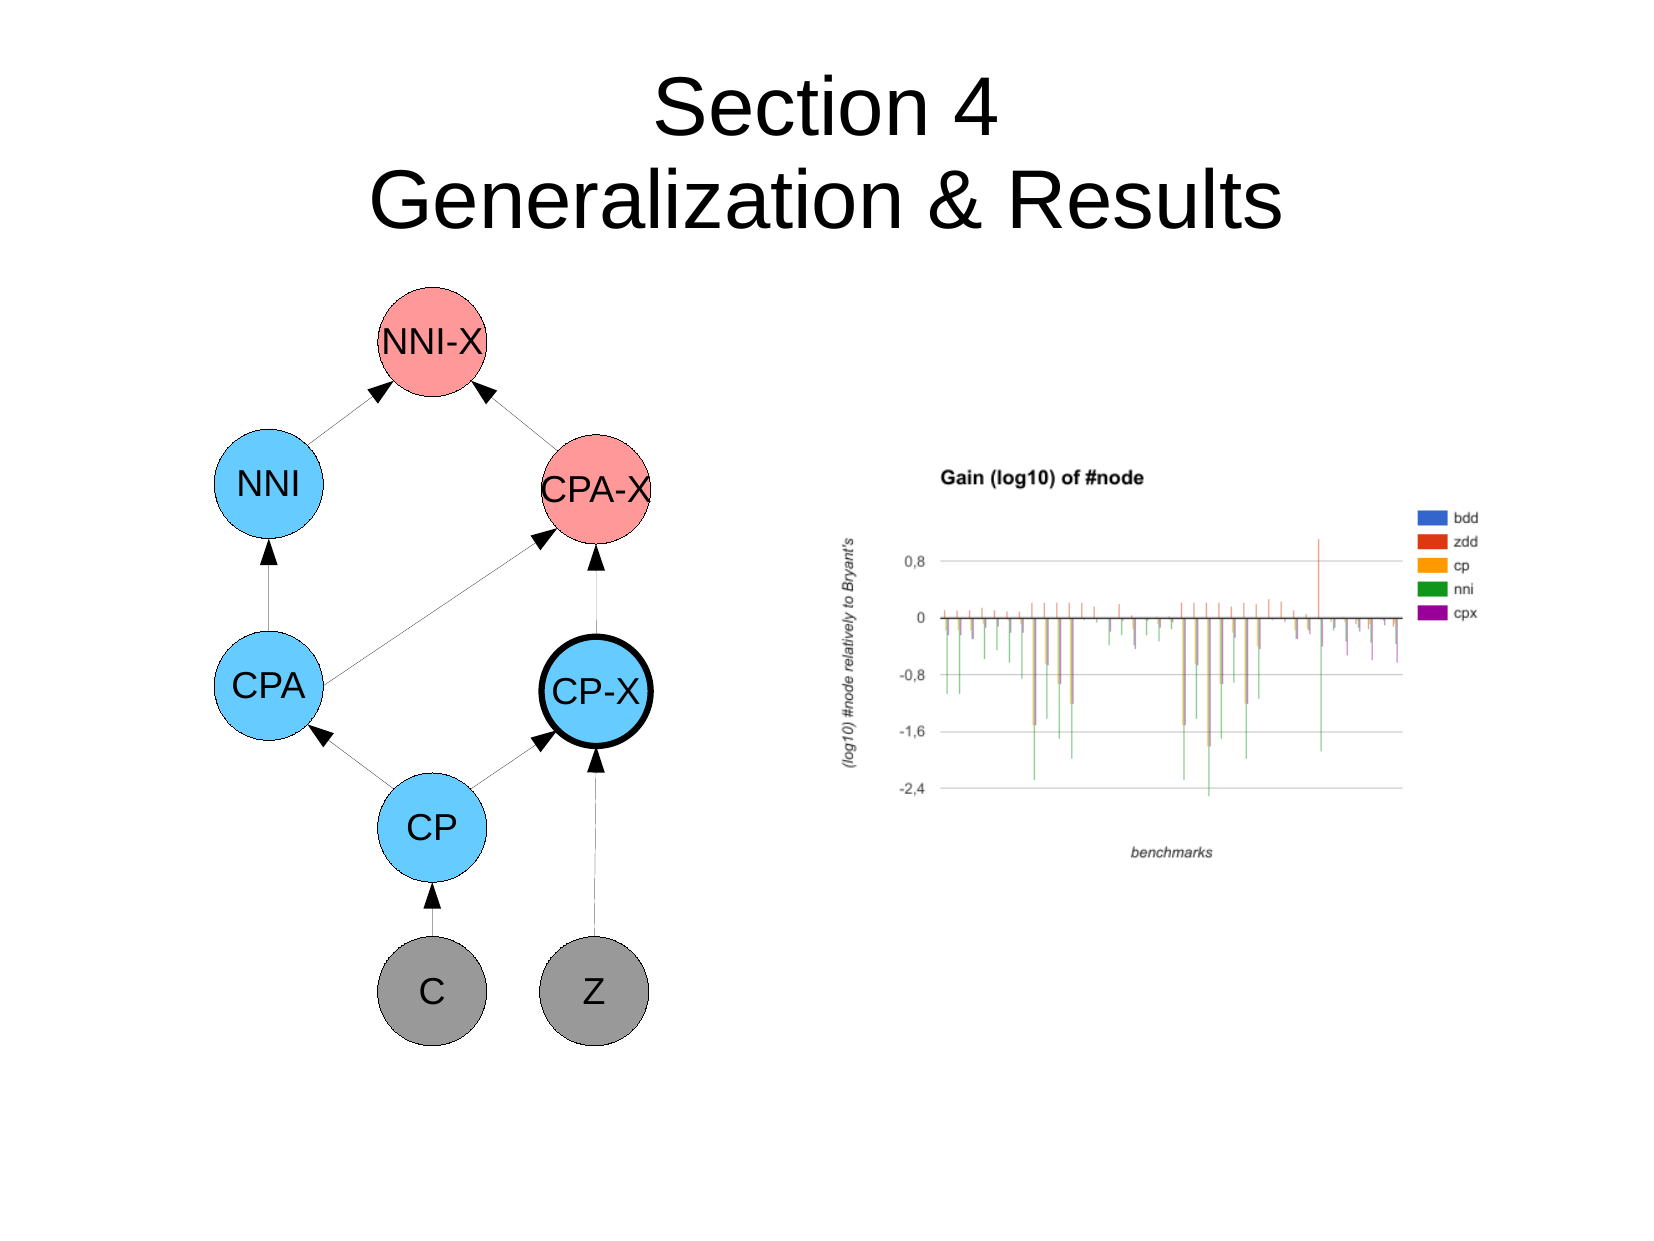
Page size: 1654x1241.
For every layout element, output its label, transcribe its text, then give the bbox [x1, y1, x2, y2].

text_box CPA-X [541, 434, 651, 544]
text_box CP [377, 772, 487, 883]
text_box NNI-X [377, 287, 487, 397]
picture [797, 422, 1545, 885]
text_box C [377, 936, 487, 1046]
text_box CPA [214, 631, 324, 741]
text_box Z [539, 936, 649, 1046]
text_box NNI [214, 429, 324, 539]
title Section 4 Generalization & Results [82, 49, 1571, 257]
text_box CP-X [541, 636, 651, 746]
